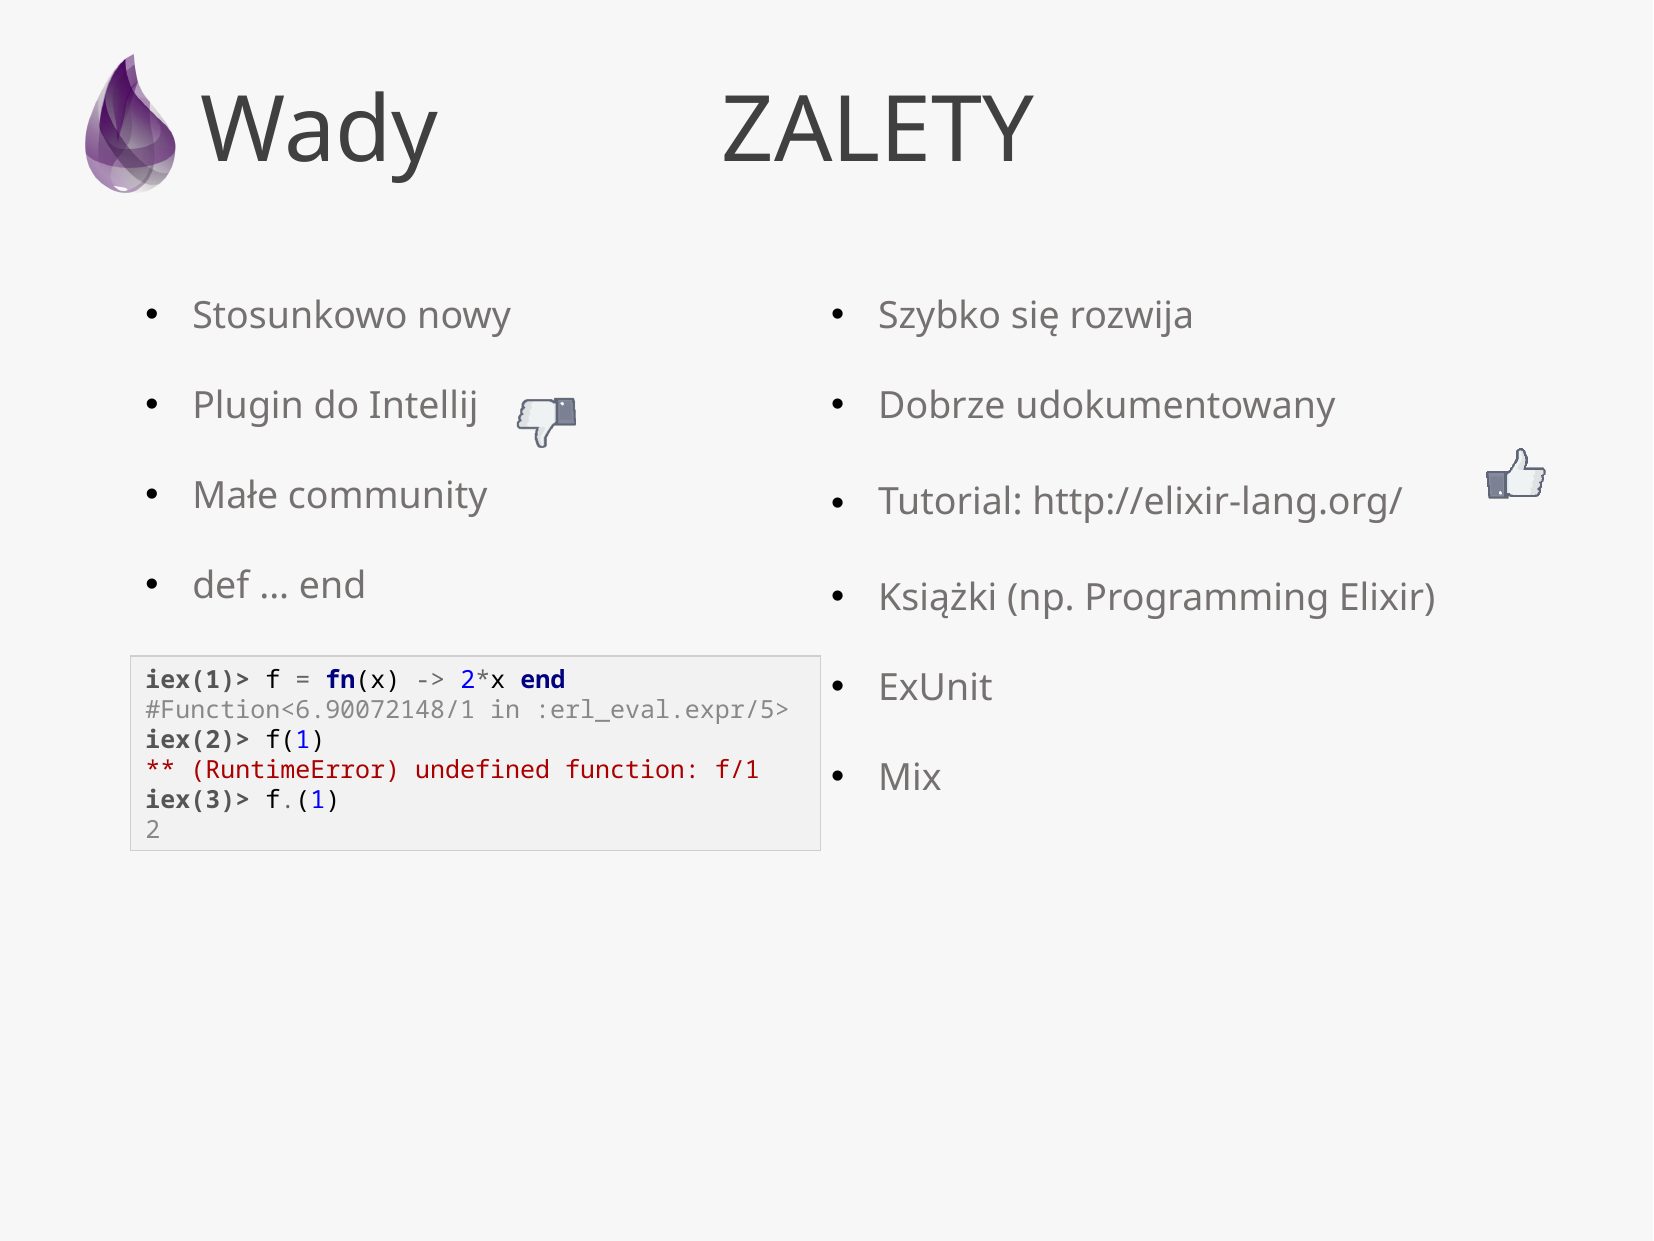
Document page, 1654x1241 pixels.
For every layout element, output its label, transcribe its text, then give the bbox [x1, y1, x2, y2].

text_box iex(1)> f = fn(x) -> 2*x end #Function<6.90072148/1 in :erl_eval.expr/5> iex(2)> f(1) ** (RuntimeError) undefined function: f/1 iex(3)> f.(1) 2 [130, 656, 821, 851]
title Wady ZALETY [201, 69, 1546, 181]
text_box Szybko się rozwija Dobrze udokumentowany Tutorial: http://elixir-lang.org/ Książki (np. Programming Elixir) ExUnit Mix [816, 238, 1487, 800]
picture [60, 54, 201, 196]
picture [516, 397, 576, 448]
text_box Stosunkowo nowy Plugin do Intellij Małe community def ... end [130, 238, 651, 618]
picture [1486, 448, 1546, 499]
